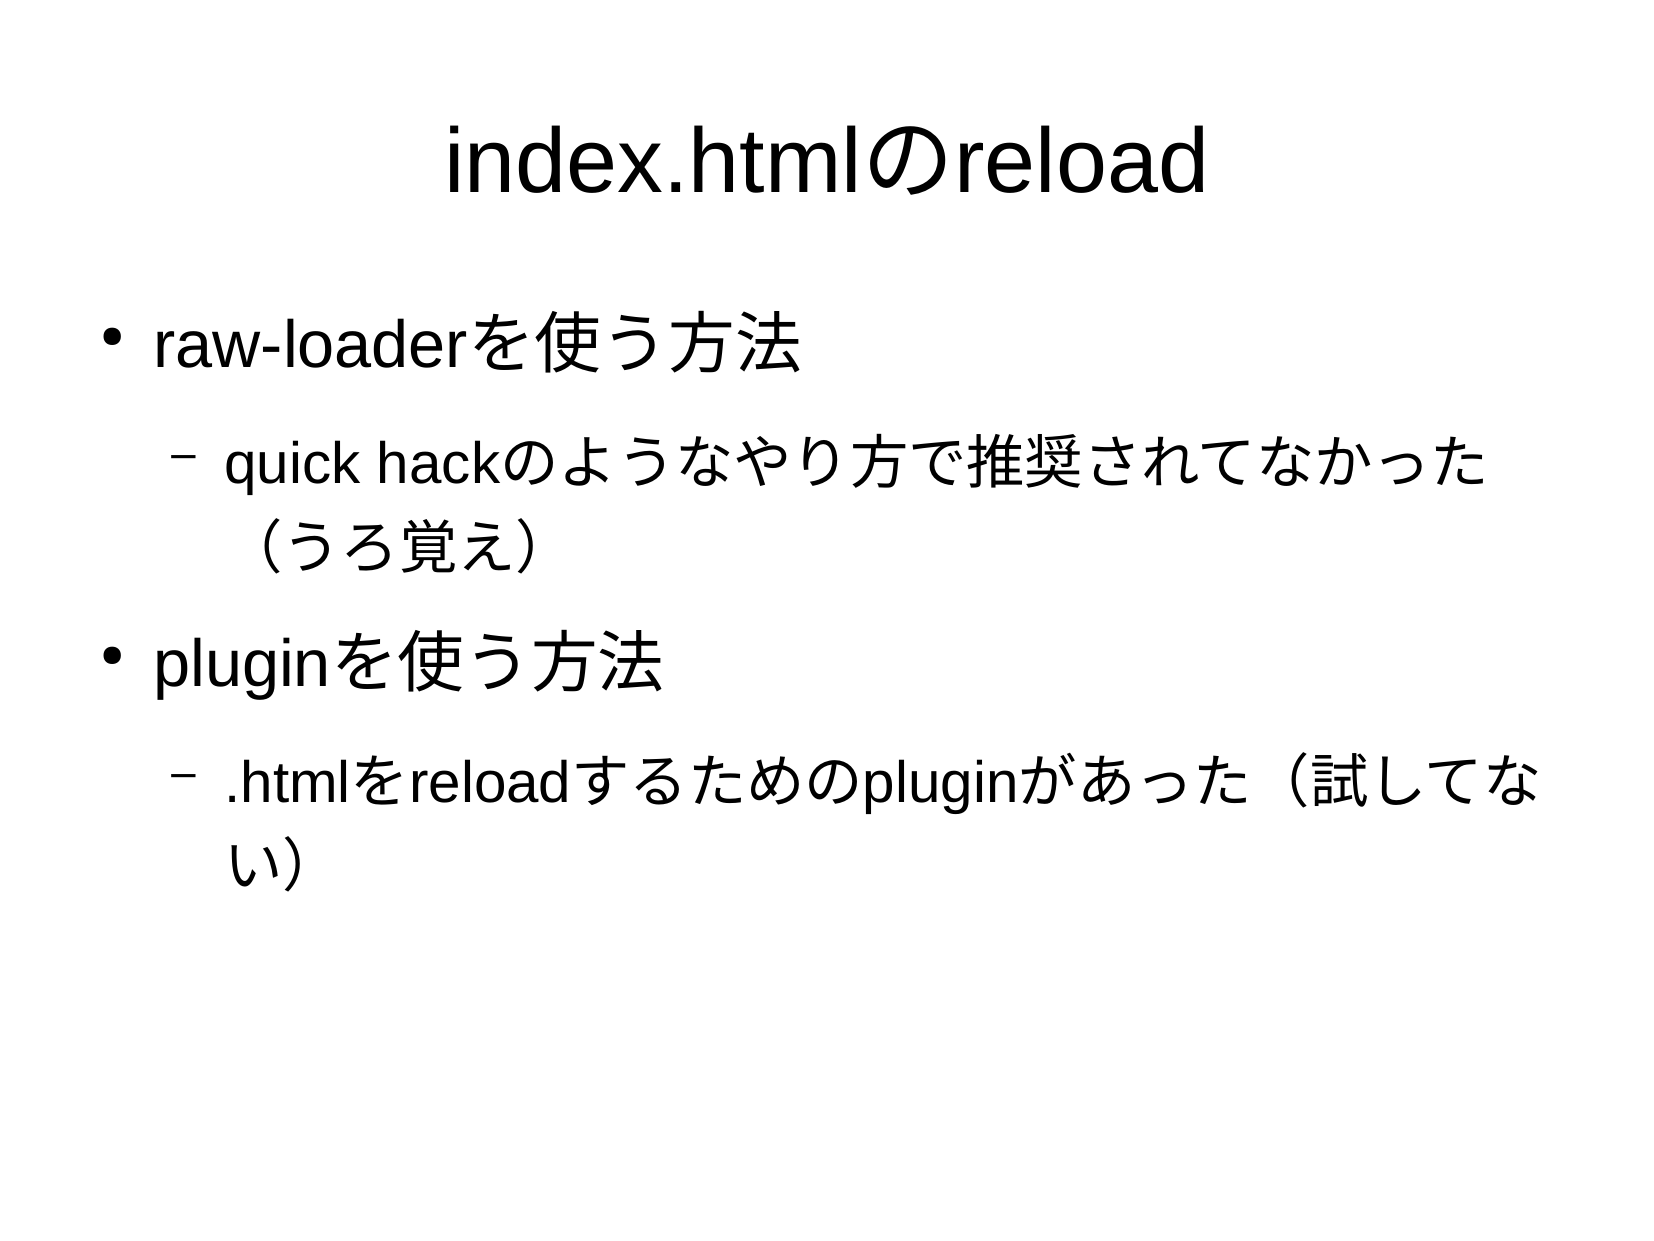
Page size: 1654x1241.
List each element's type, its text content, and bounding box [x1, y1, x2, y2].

title index.htmlのreload [82, 49, 1571, 257]
list raw-loaderを使う方法 quick hackのようなやり方で推奨されてなかった（うろ覚え） pluginを使う方法 .htmlをreloadするためのpluginがあった（試してない） [82, 290, 1571, 1010]
